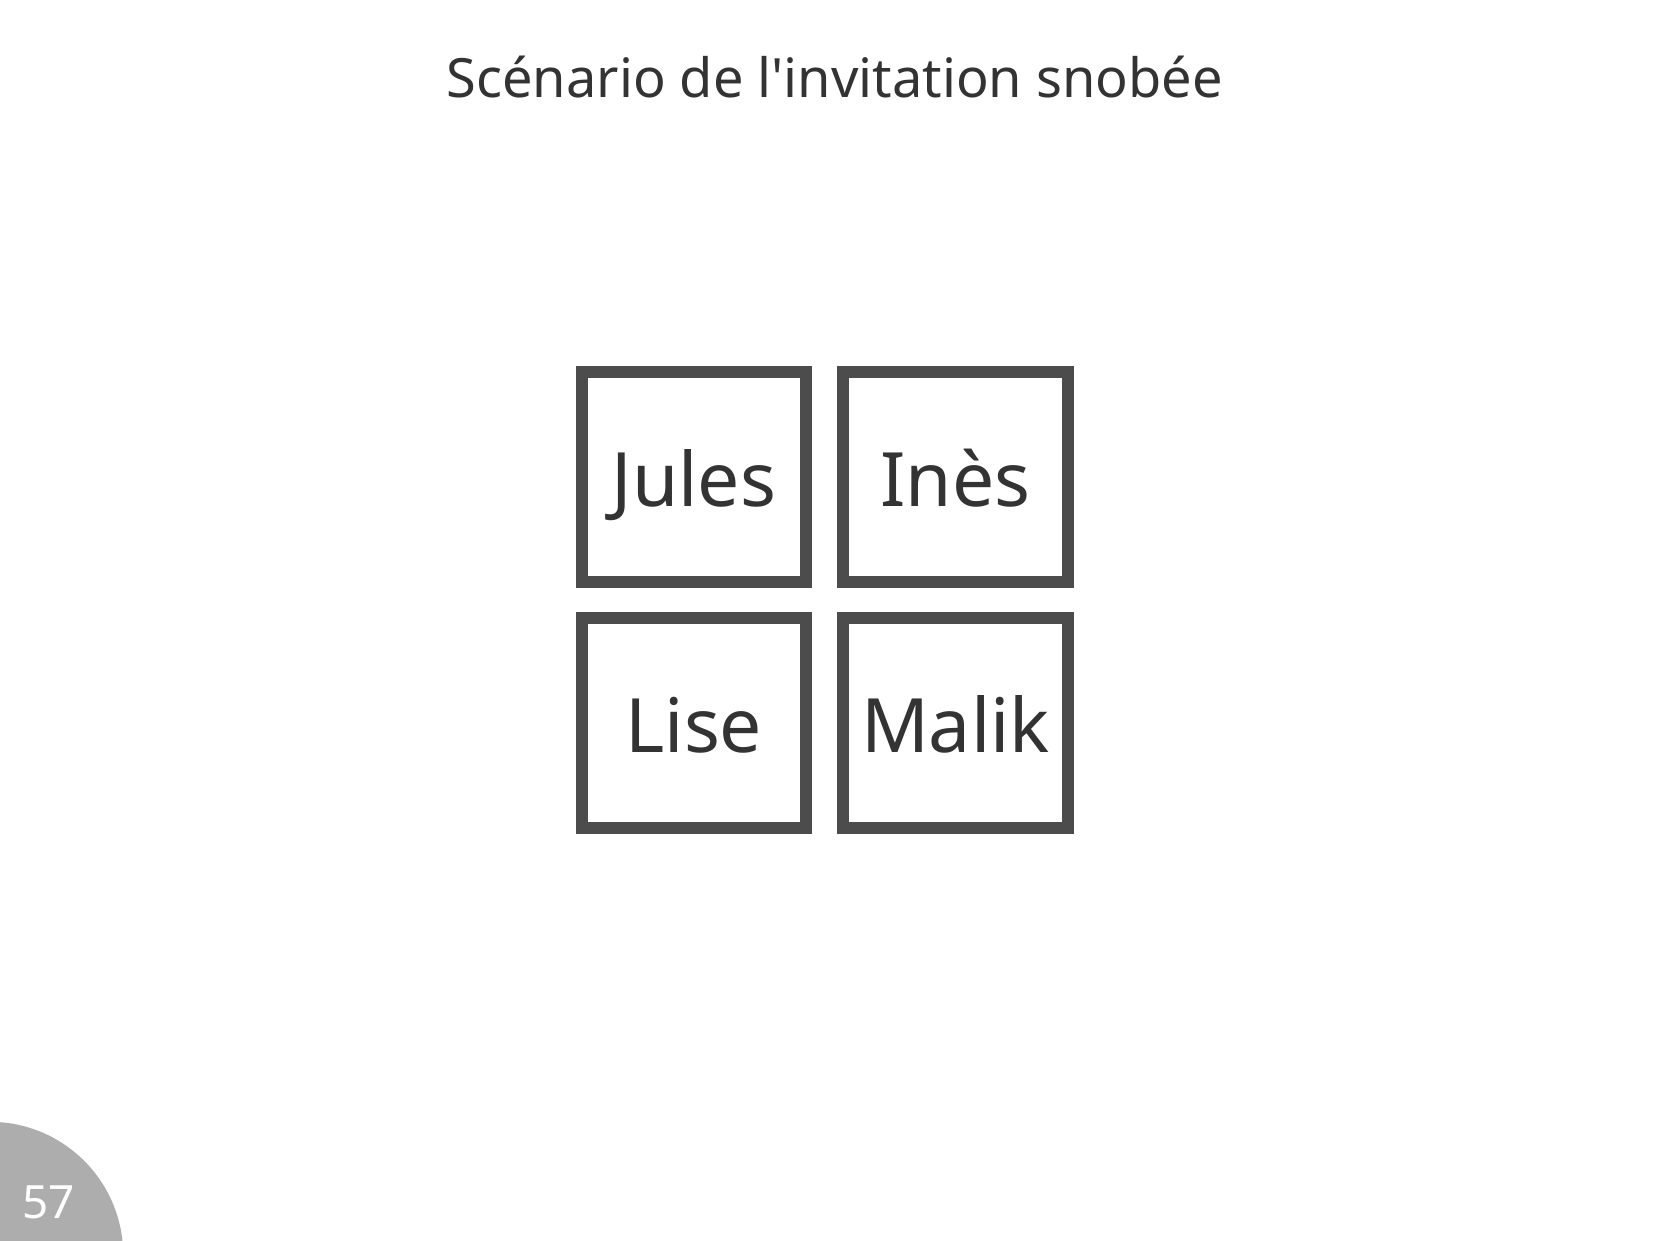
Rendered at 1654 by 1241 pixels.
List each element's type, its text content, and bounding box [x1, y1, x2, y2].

text_box Scénario de l'invitation snobée [50, 3, 1621, 151]
text_box Inès [842, 371, 1068, 582]
text_box Lise [581, 618, 807, 829]
text_box Jules [581, 371, 807, 582]
text_box Malik [842, 618, 1068, 829]
